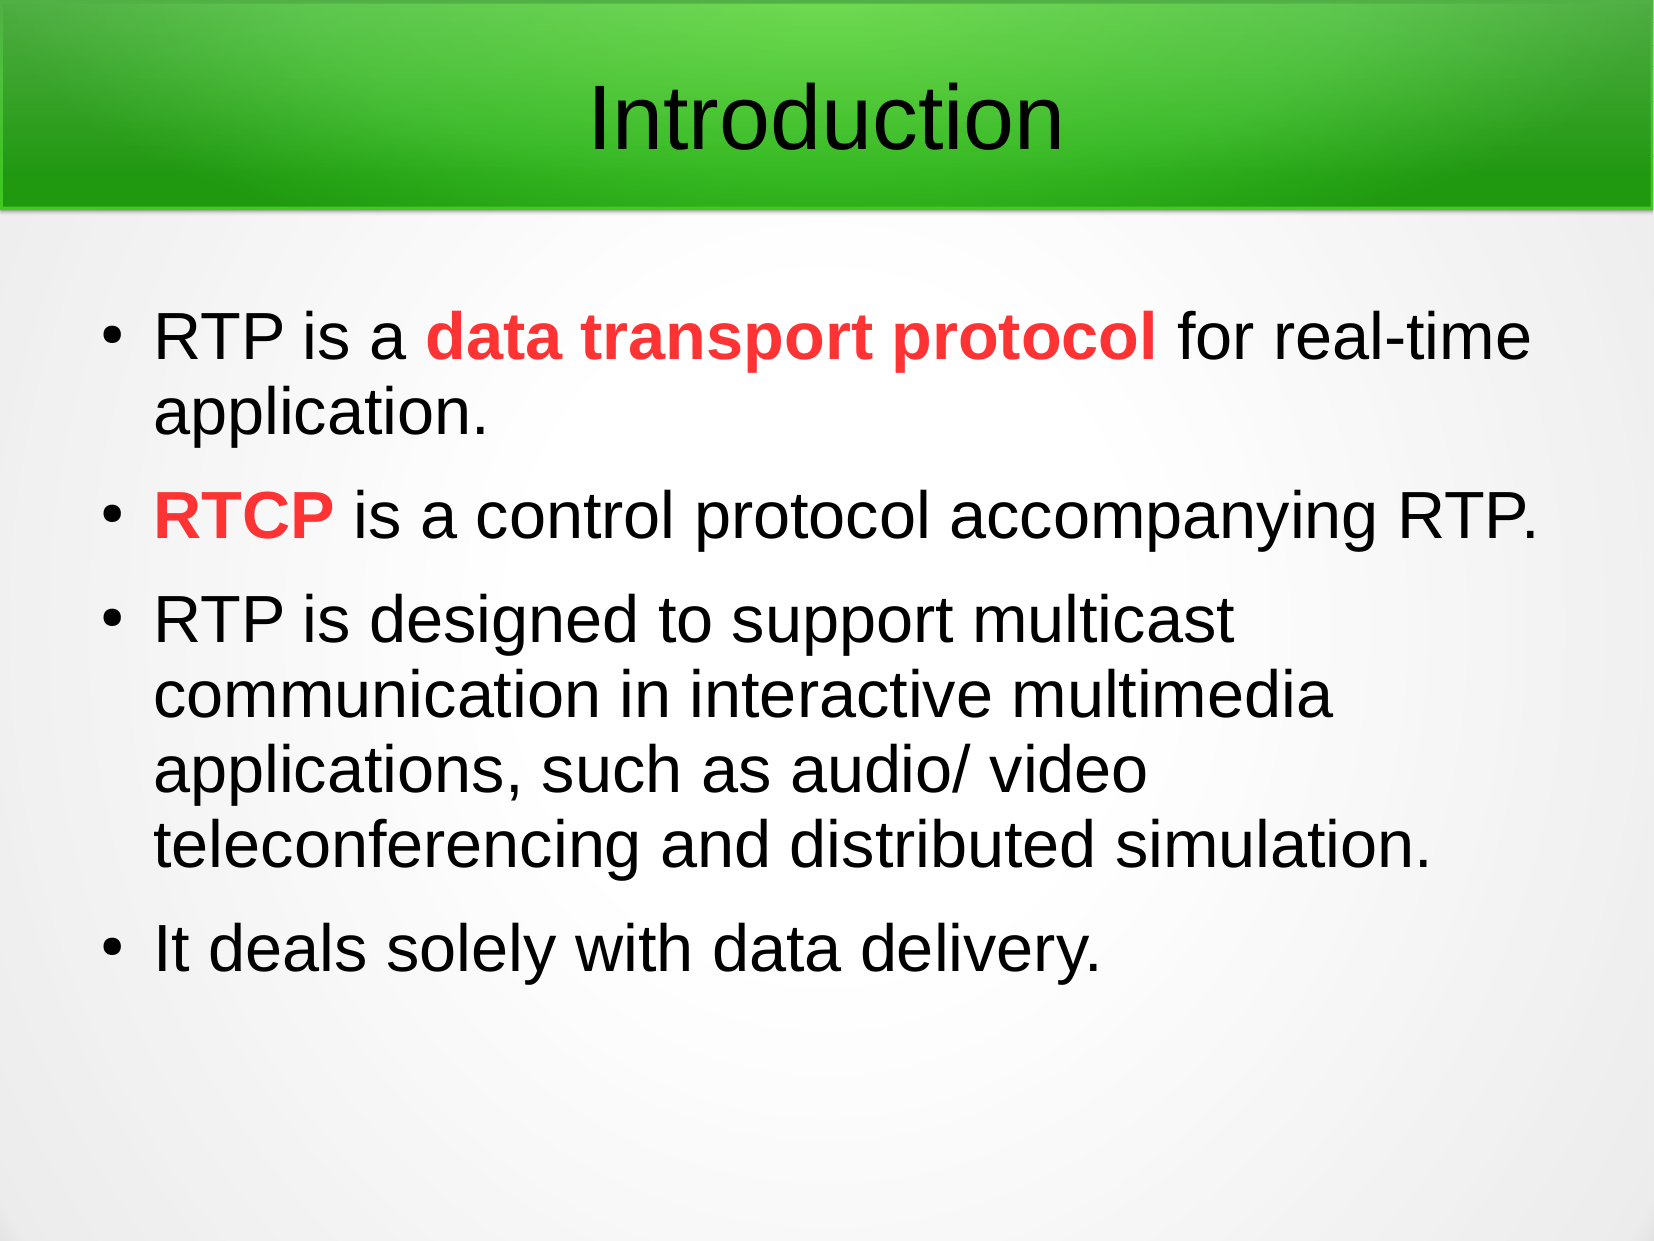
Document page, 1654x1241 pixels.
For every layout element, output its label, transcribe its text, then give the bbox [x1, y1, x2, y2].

title Introduction [82, 47, 1571, 189]
list RTP is a data transport protocol for real-time application. RTCP is a control protocol accompanying RTP. RTP is designed to support multicast communication in interactive multimedia applications, such as audio/ video teleconferencing and distributed simulation. It deals solely with data delivery. [82, 299, 1571, 1019]
